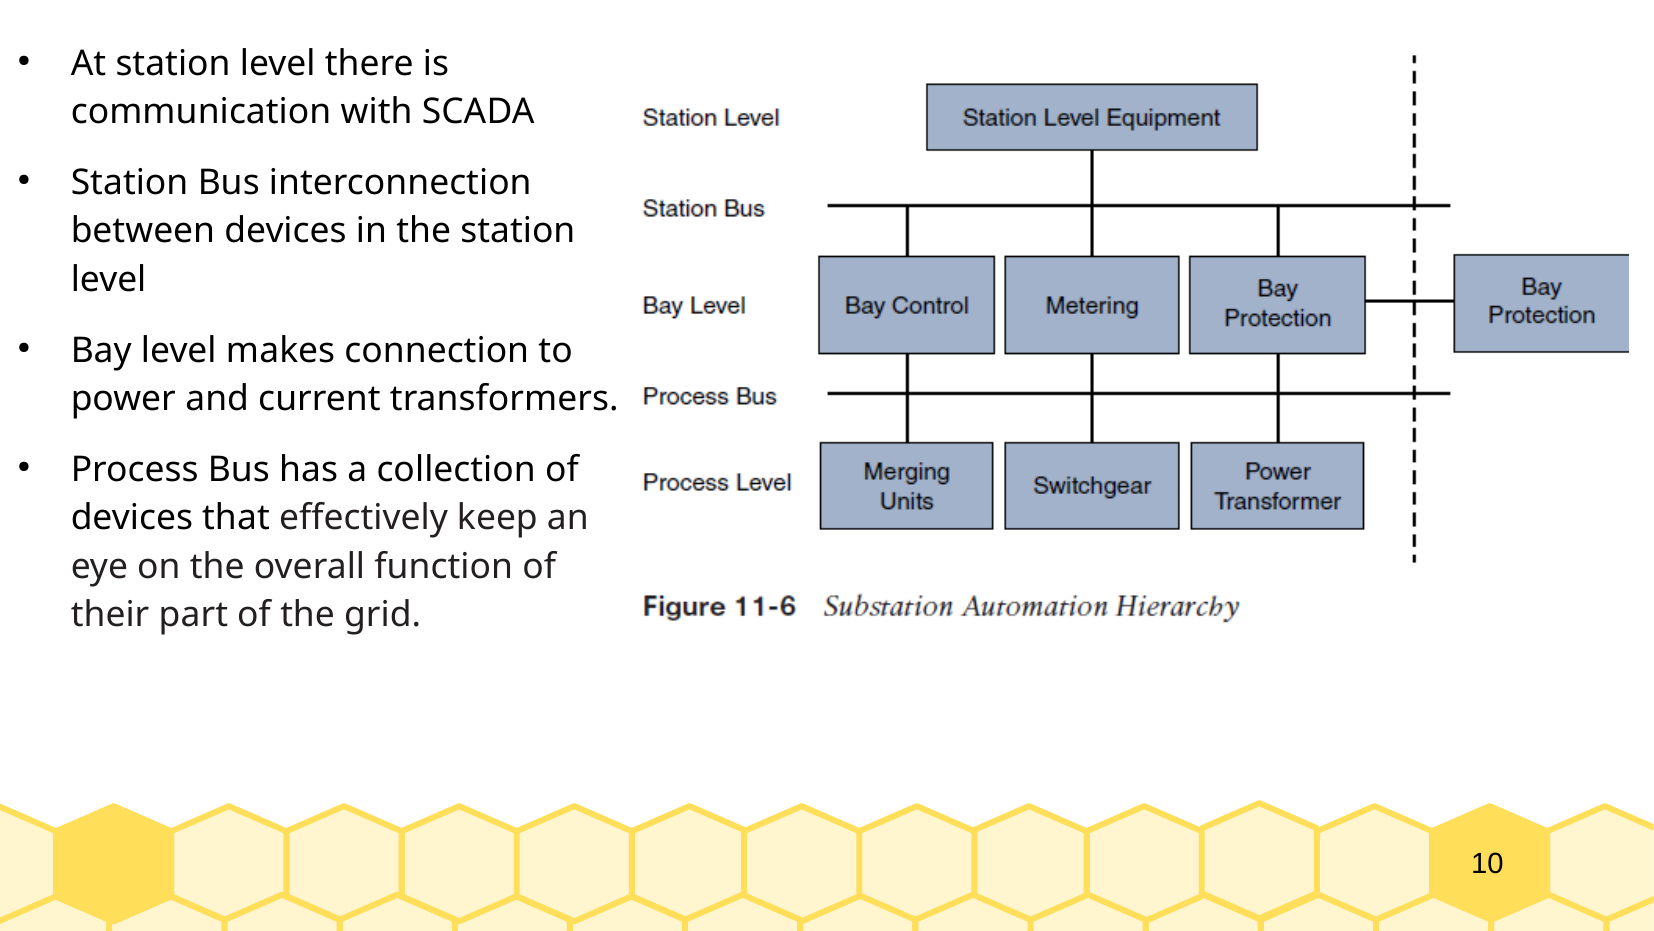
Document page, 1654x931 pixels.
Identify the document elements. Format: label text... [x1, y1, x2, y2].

picture [637, 54, 1629, 638]
list At station level there is communication with SCADA Station Bus interconnection between devices in the station level Bay level makes connection to power and current transformers. Process Bus has a collection of devices that effectively keep an eye on the overall function of their part of the grid. [0, 37, 638, 931]
